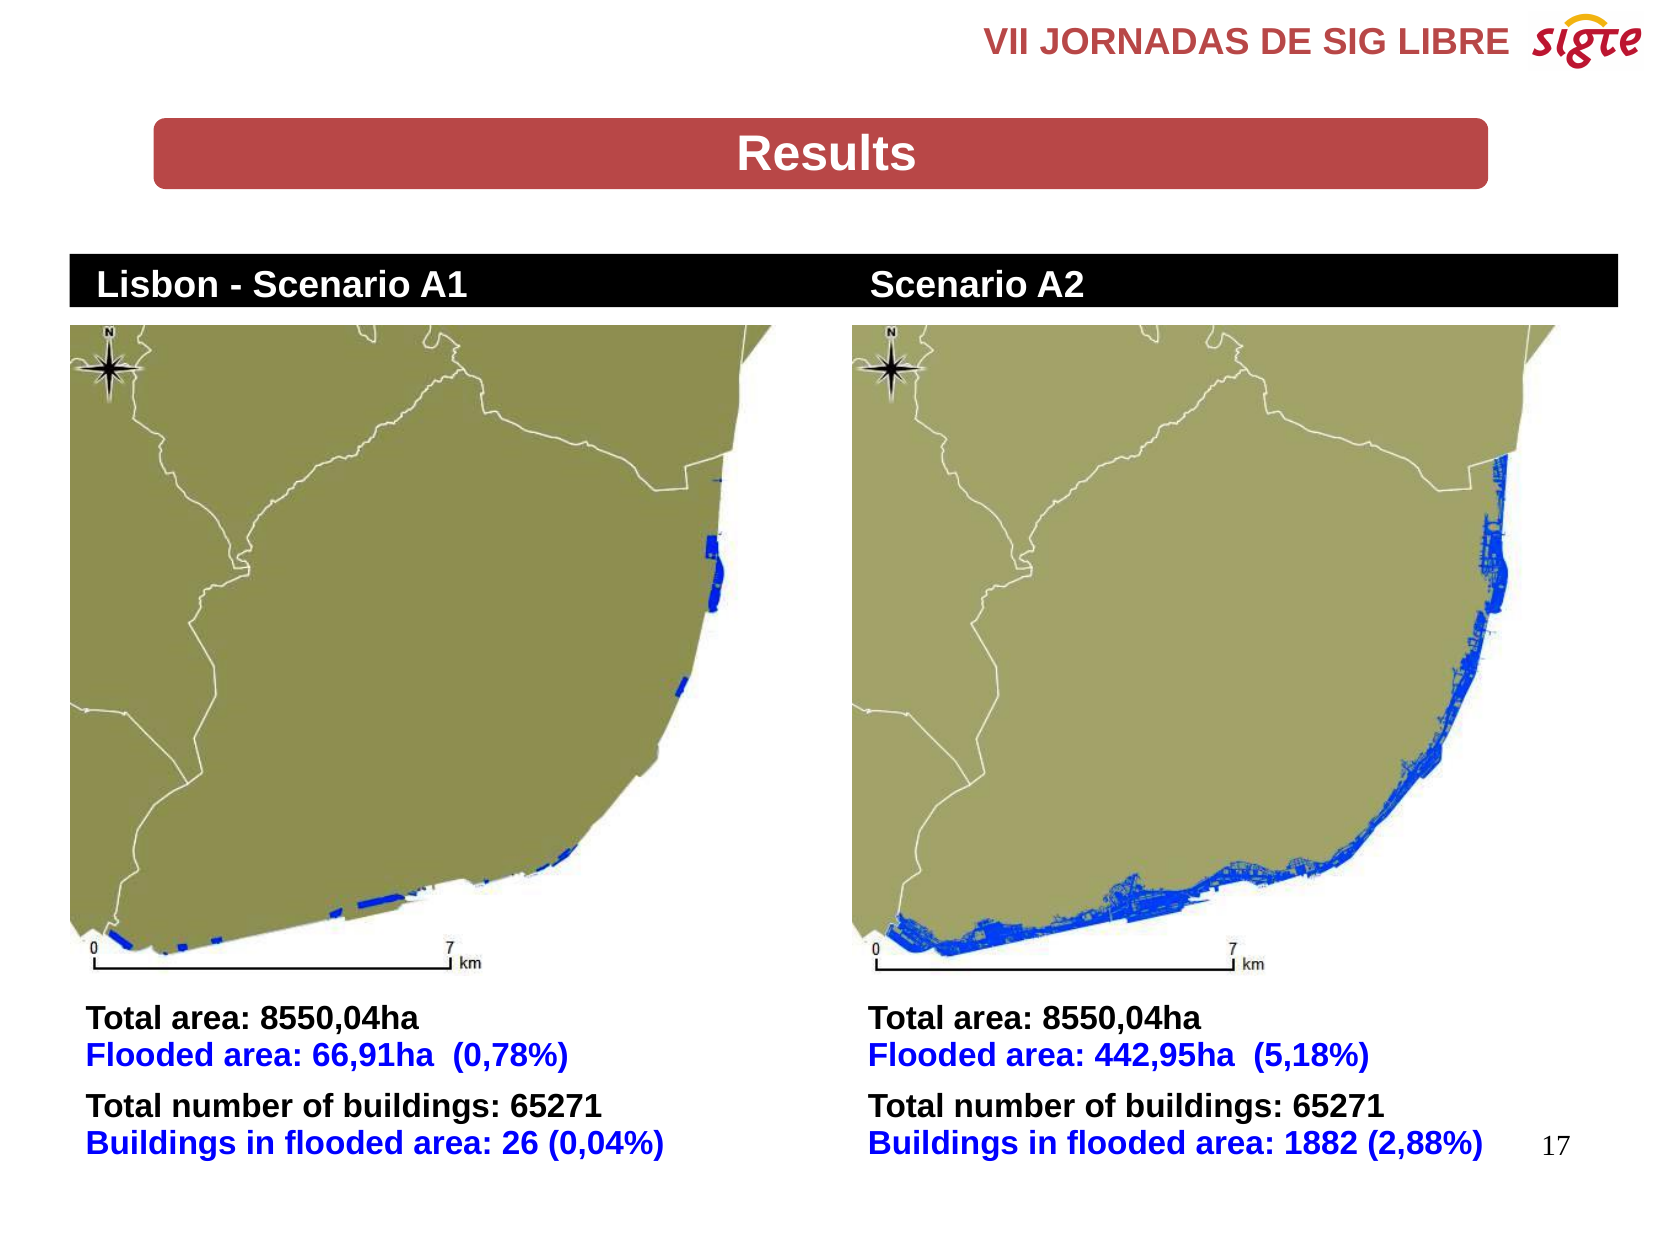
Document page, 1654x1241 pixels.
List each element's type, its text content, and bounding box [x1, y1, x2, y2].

picture [70, 325, 776, 976]
text_box Lisbon - Scenario A1 [81, 256, 626, 315]
picture [852, 325, 1561, 976]
text_box Total area: 8550,04ha Flooded area: 442,95ha (5,18%) Total number of buildings: 65271 Buildings in flooded area: 1882 (2,88%) [853, 992, 1536, 1175]
text_box VII JORNADAS DE SIG LIBRE [968, 12, 1524, 71]
picture [1528, 11, 1644, 71]
text_box [69, 253, 1619, 308]
text_box Scenario A2 [855, 256, 1400, 315]
title Results [82, 49, 1571, 253]
text_box Total area: 8550,04ha Flooded area: 66,91ha (0,78%) Total number of buildings: 65271 Buildings in flooded area: 26 (0,04%) [70, 992, 686, 1175]
